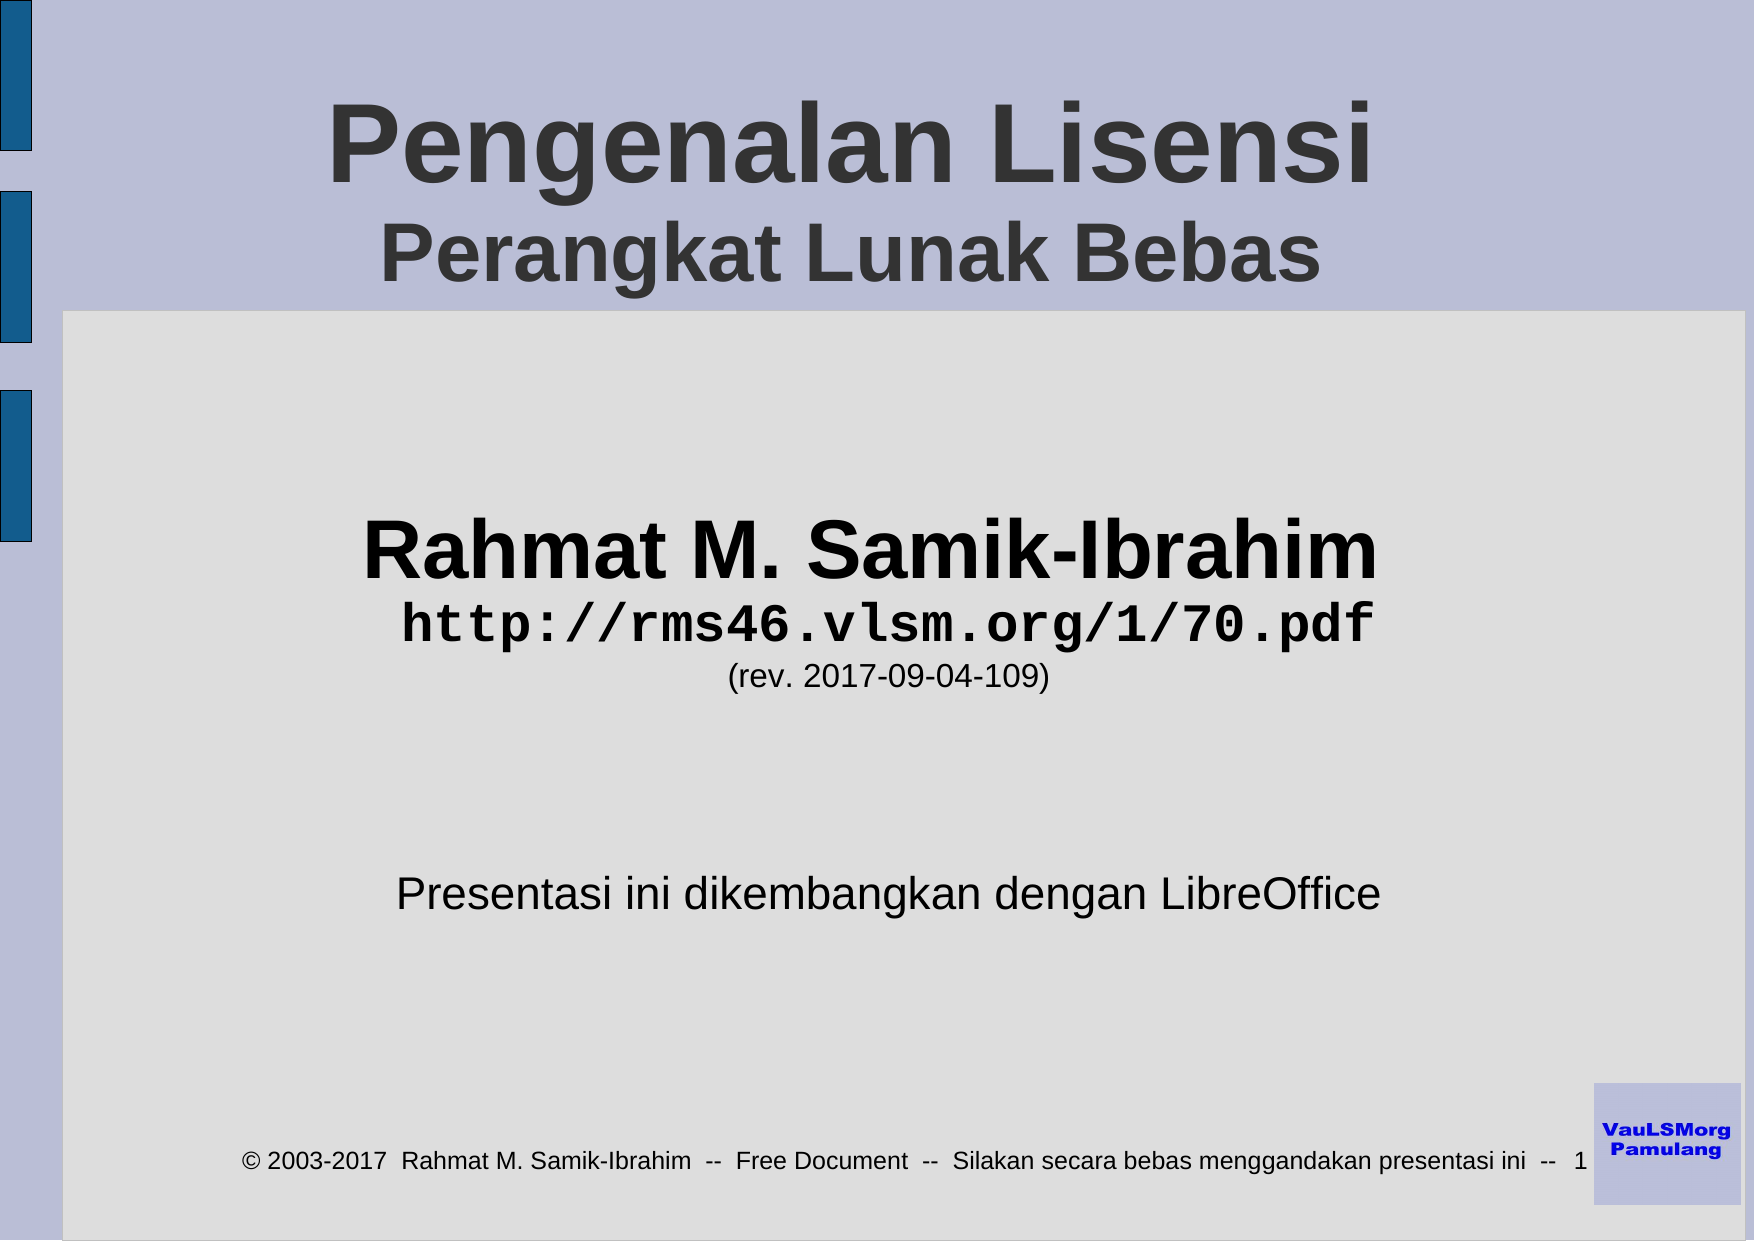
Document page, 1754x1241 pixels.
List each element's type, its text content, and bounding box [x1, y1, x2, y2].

picture [1594, 1083, 1741, 1205]
title Pengenalan Lisensi Perangkat Lunak Bebas [152, 58, 1551, 321]
subtitle Rahmat M. Samik-Ibrahim http://rms46.vlsm.org/1/70.pdf (rev. 2017-09-04-109) Presentasi ini dikembangkan dengan LibreOffice [141, 461, 1602, 961]
